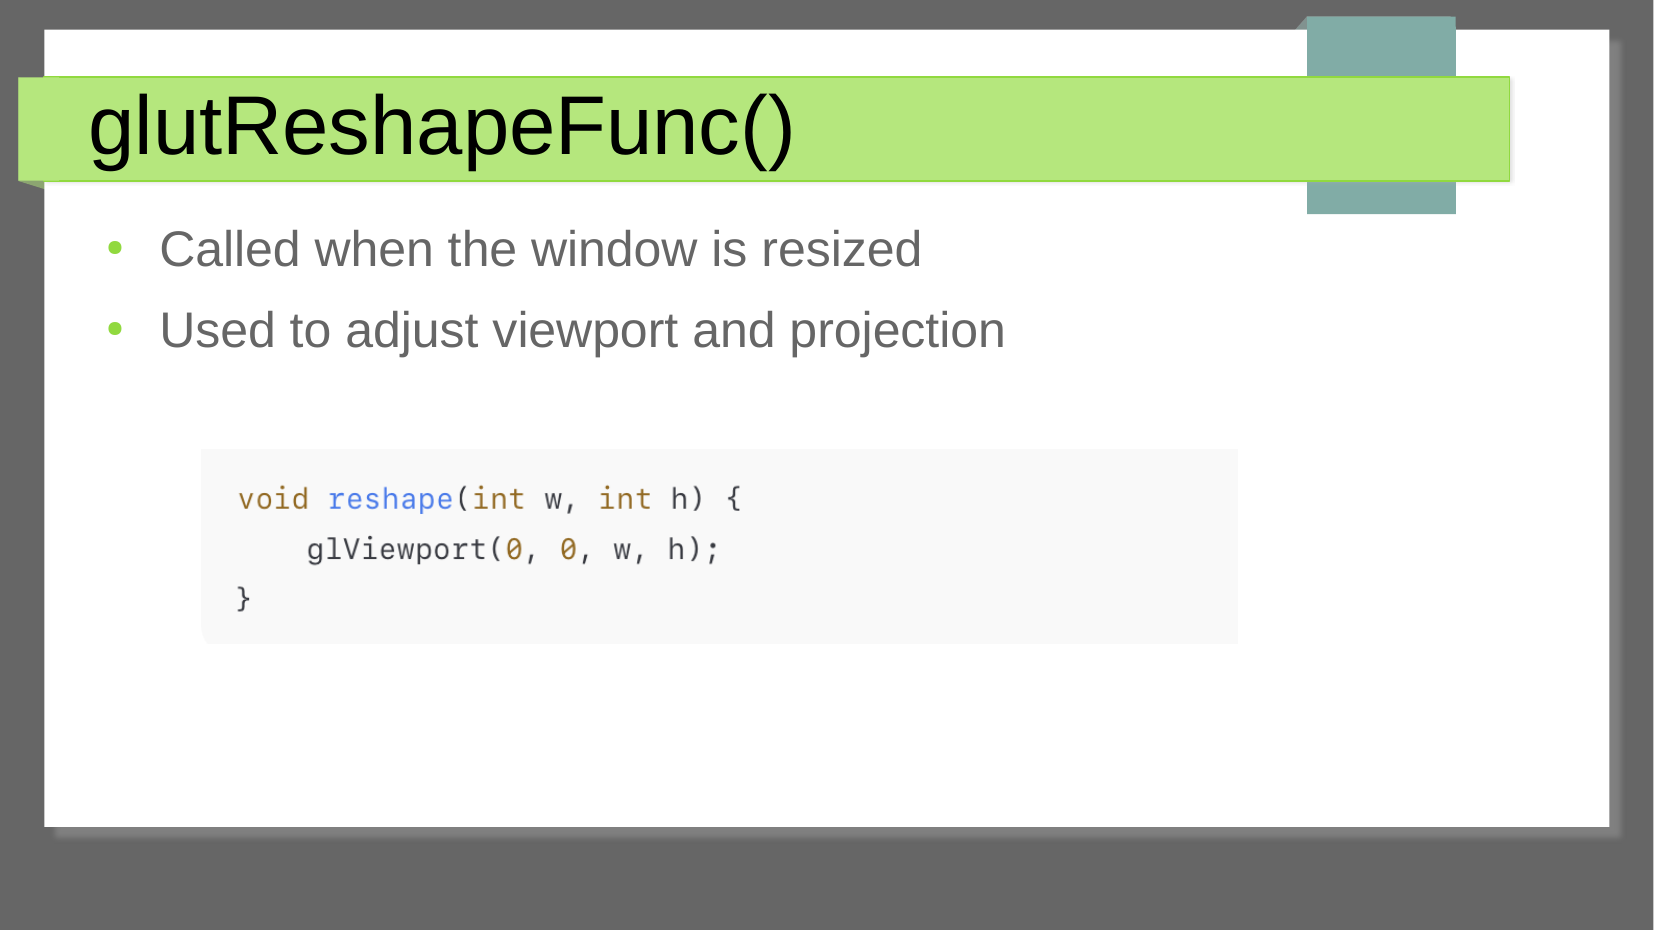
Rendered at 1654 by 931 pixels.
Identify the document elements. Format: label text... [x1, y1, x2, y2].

picture [197, 449, 1238, 644]
list Called when the window is resized Used to adjust viewport and projection [88, 221, 1565, 813]
title glutReshapeFunc() [88, 73, 1506, 178]
